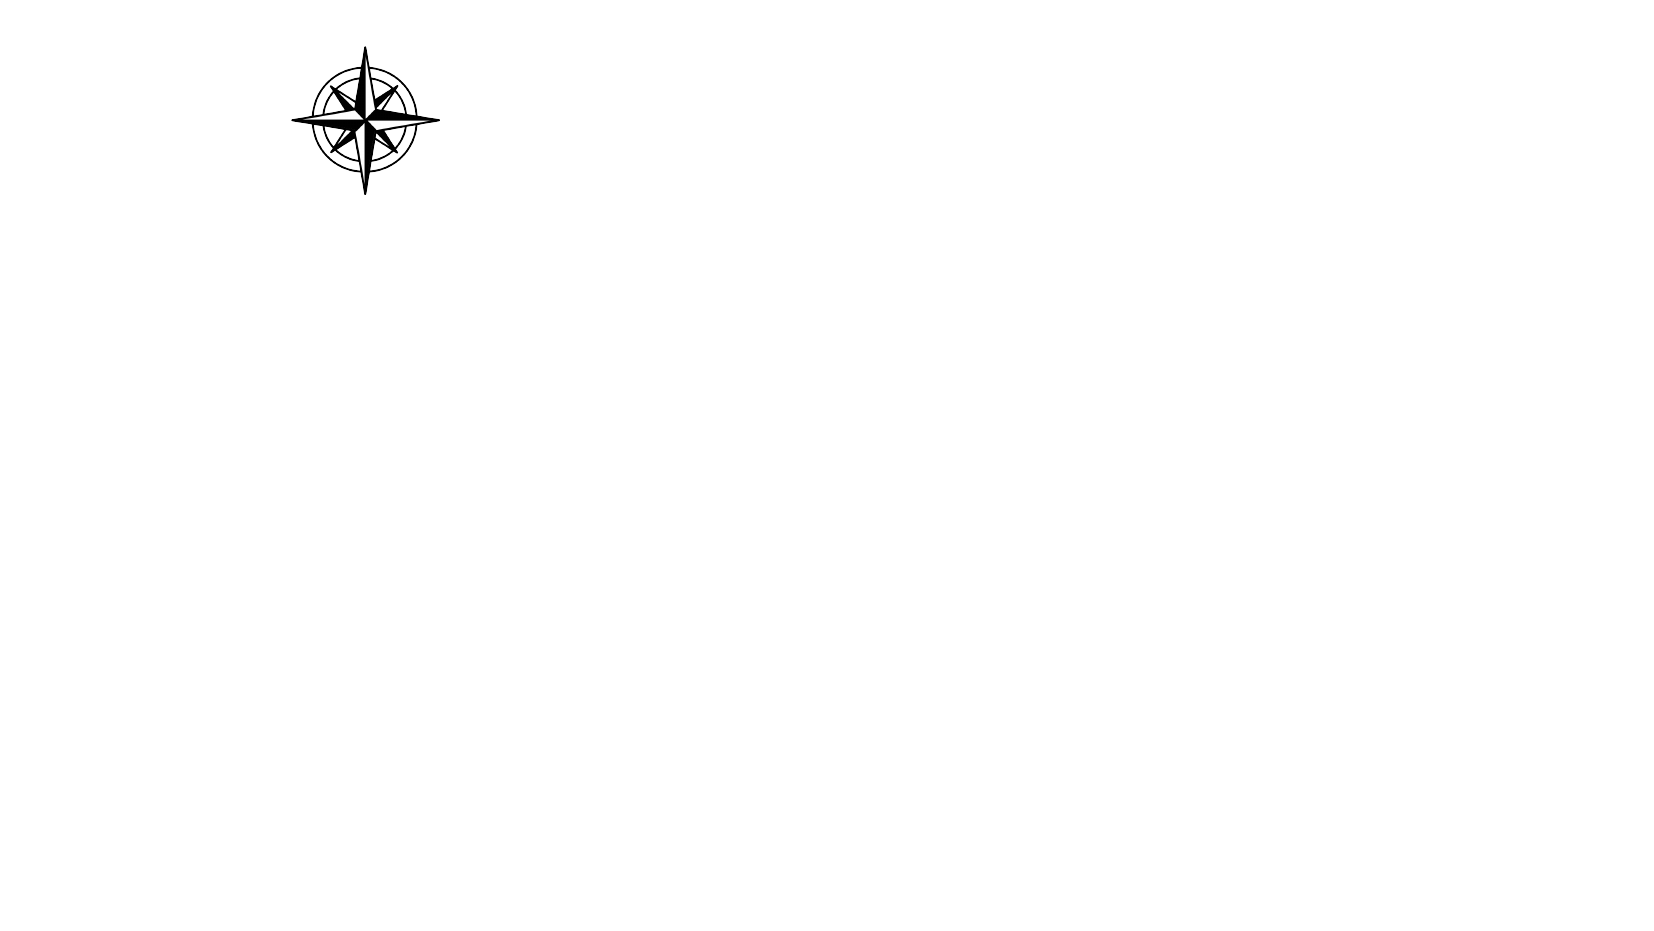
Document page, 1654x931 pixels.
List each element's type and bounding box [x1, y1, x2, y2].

picture [291, 46, 440, 195]
